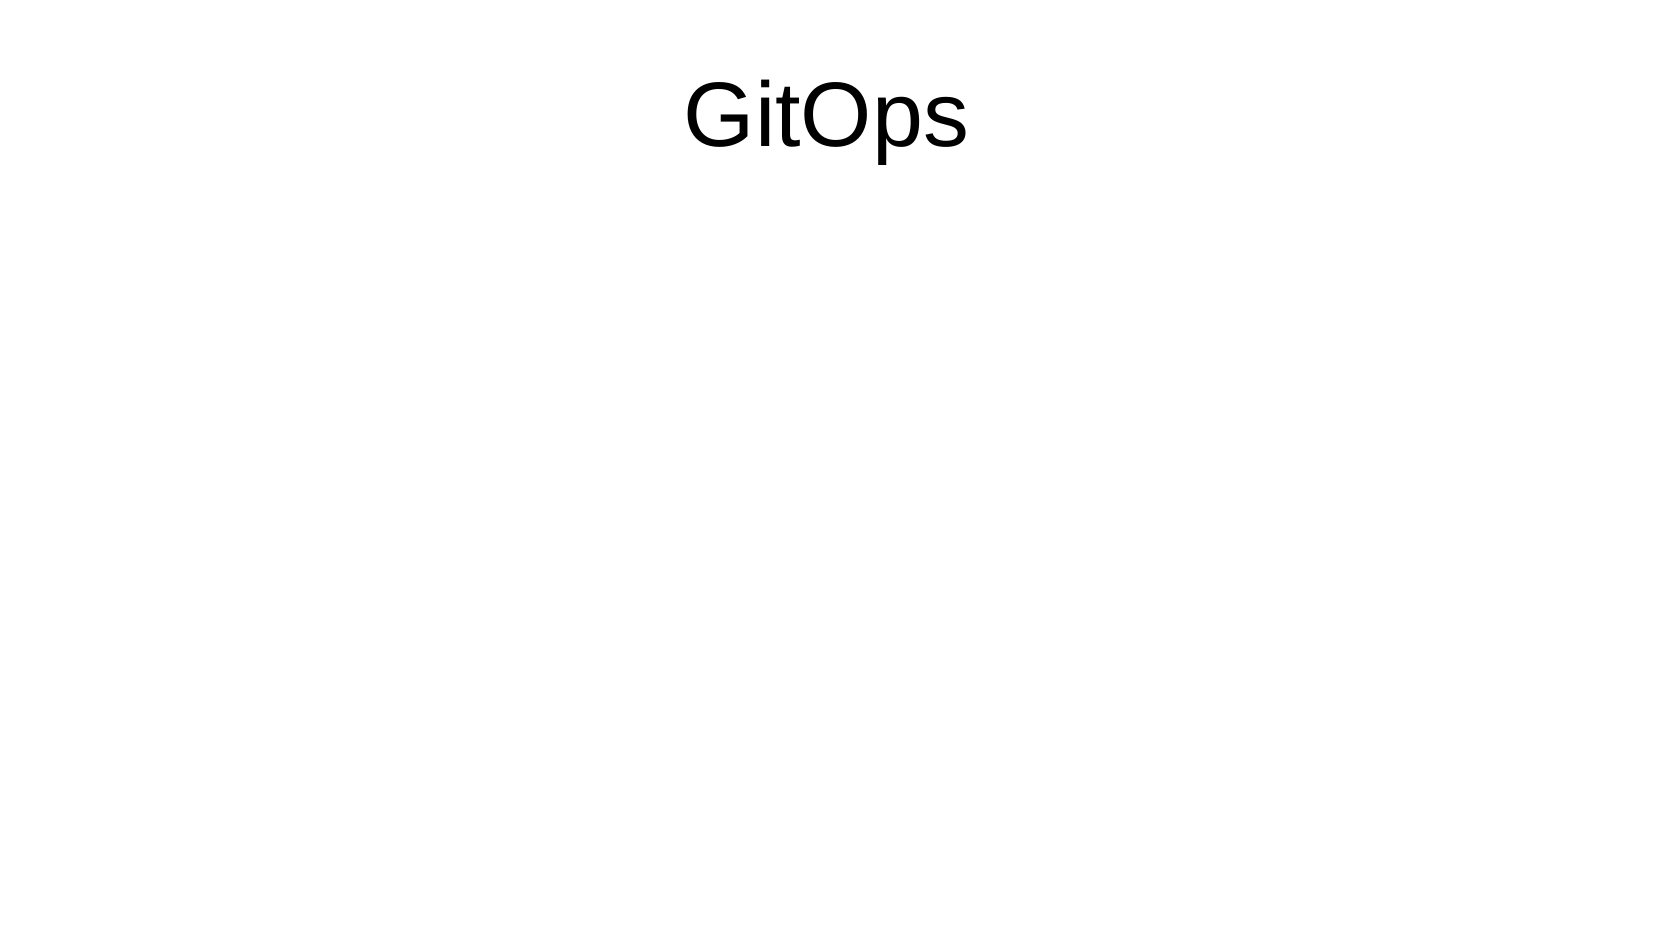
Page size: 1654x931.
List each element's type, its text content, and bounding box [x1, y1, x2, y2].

title GitOps [82, 37, 1571, 193]
